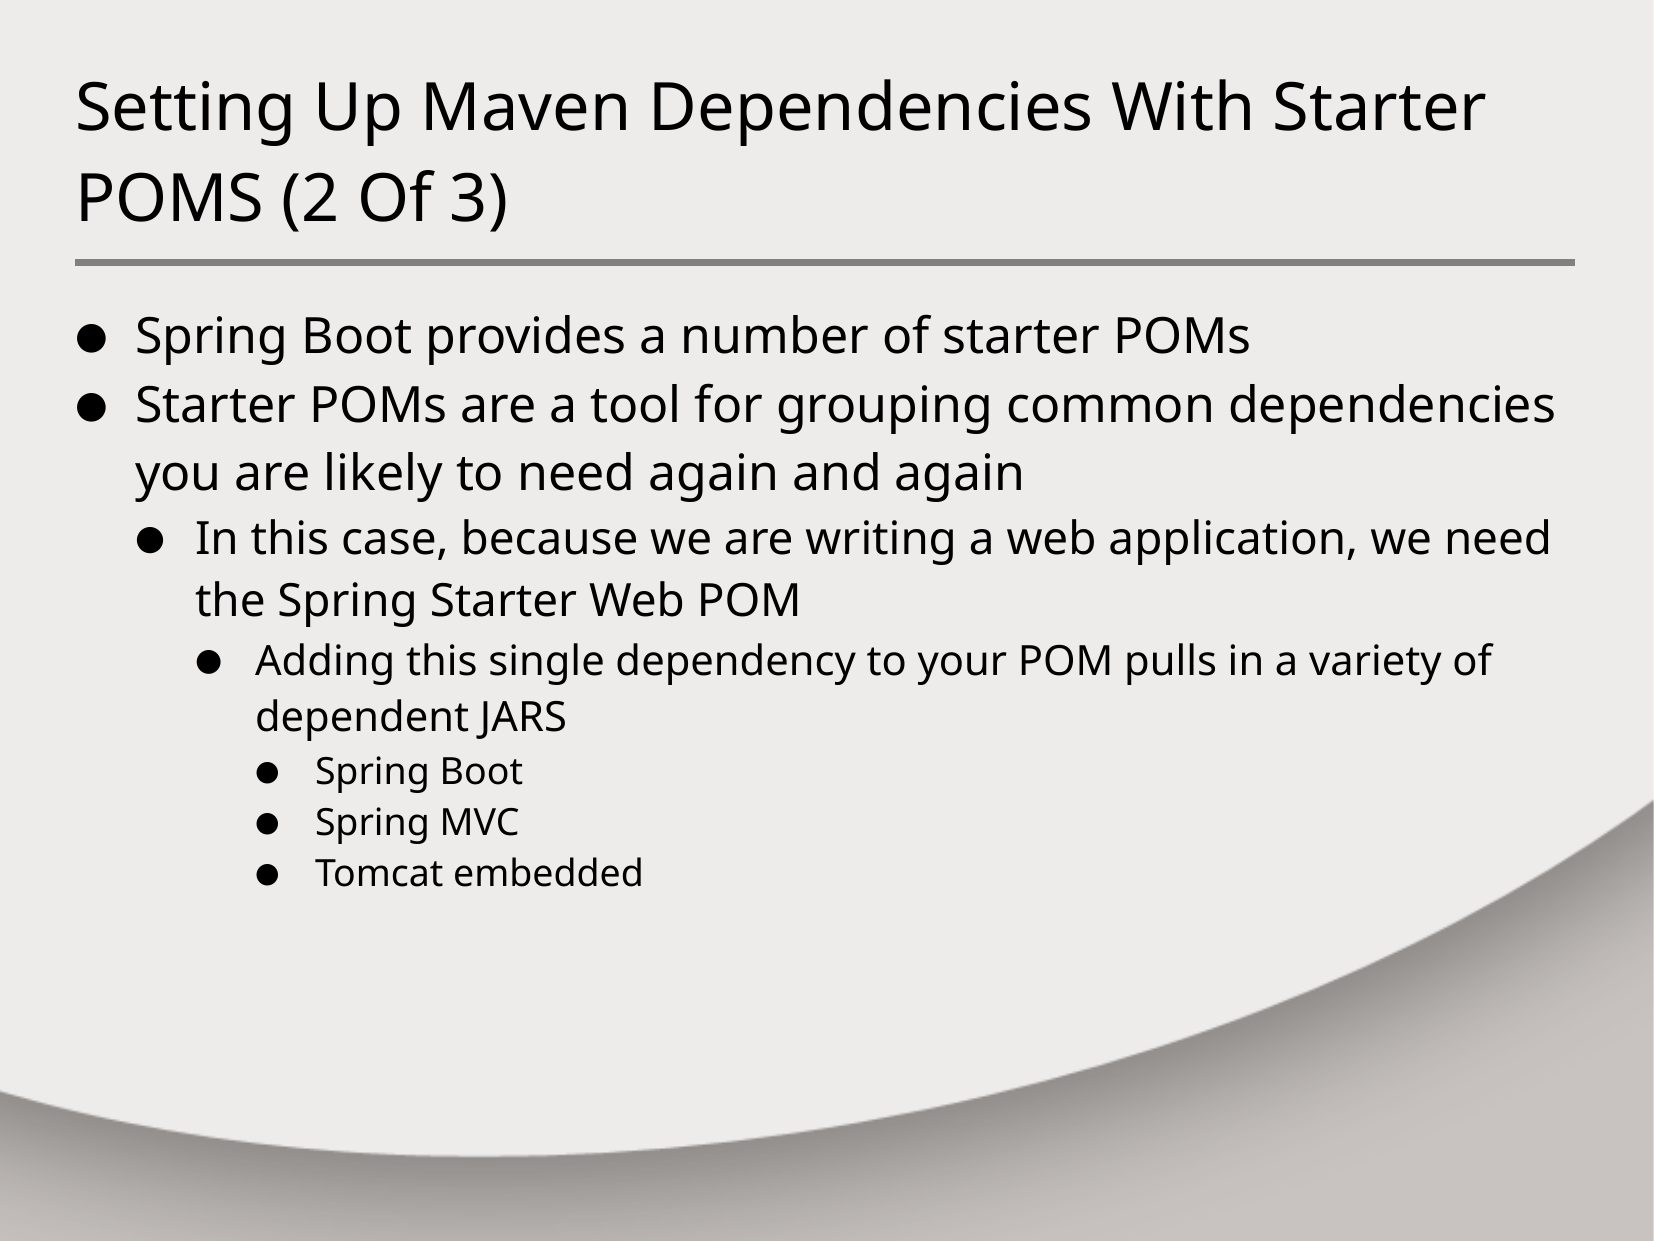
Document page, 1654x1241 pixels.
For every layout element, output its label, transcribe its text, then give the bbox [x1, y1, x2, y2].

title Setting Up Maven Dependencies With Starter POMS (2 Of 3) [75, 75, 1576, 226]
list Spring Boot provides a number of starter POMs Starter POMs are a tool for grouping common dependencies you are likely to need again and again In this case, because we are writing a web application, we need the Spring Starter Web POM Adding this single dependency to your POM pulls in a variety of dependent JARS Spring Boot Spring MVC Tomcat embedded [75, 300, 1576, 1163]
picture [0, 0, 1654, 1241]
